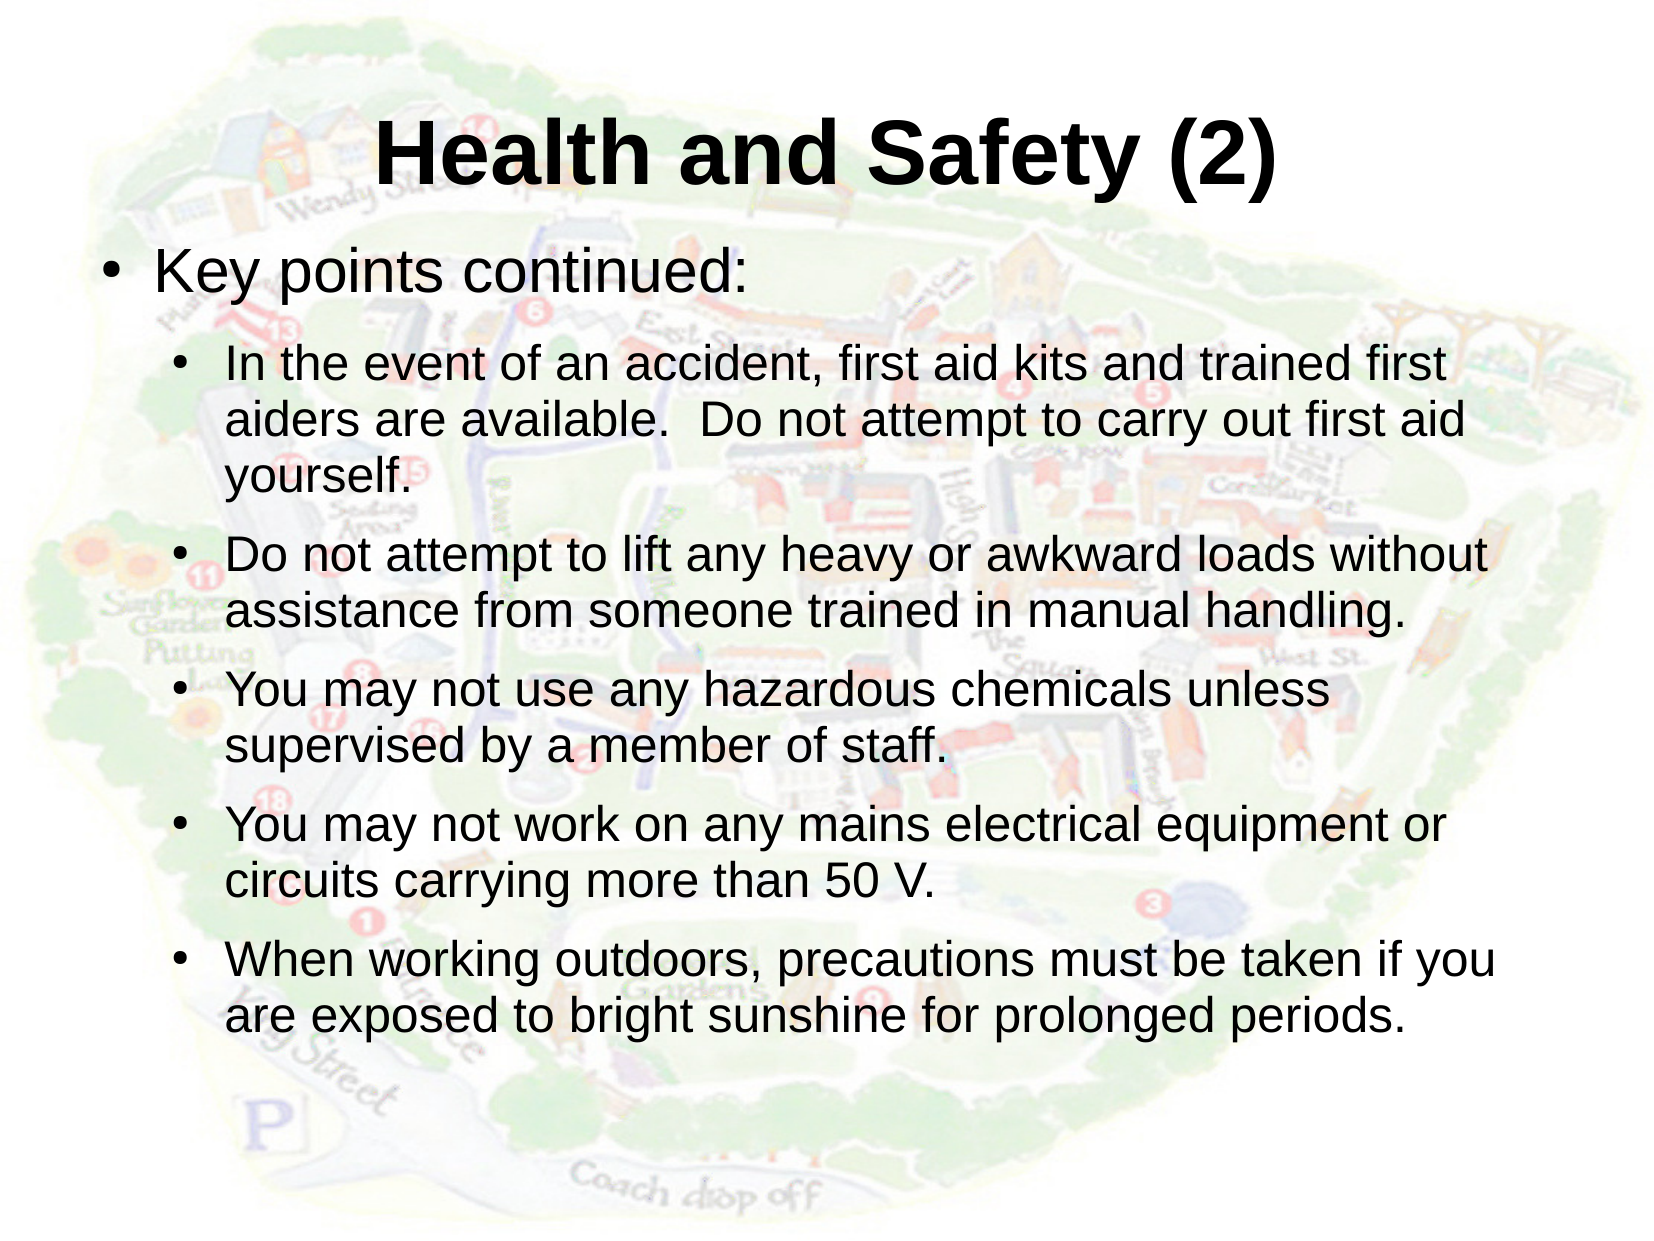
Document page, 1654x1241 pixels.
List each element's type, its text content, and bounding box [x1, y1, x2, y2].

picture [0, 0, 1654, 1241]
title Health and Safety (2) [82, 49, 1571, 236]
list Key points continued: In the event of an accident, first aid kits and trained first aiders are available. Do not attempt to carry out first aid yourself. Do not attempt to lift any heavy or awkward loads without assistance from someone trained in manual handling. You may not use any hazardous chemicals unless supervised by a member of staff. You may not work on any mains electrical equipment or circuits carrying more than 50 V. When working outdoors, precautions must be taken if you are exposed to bright sunshine for prolonged periods. [82, 236, 1571, 1123]
